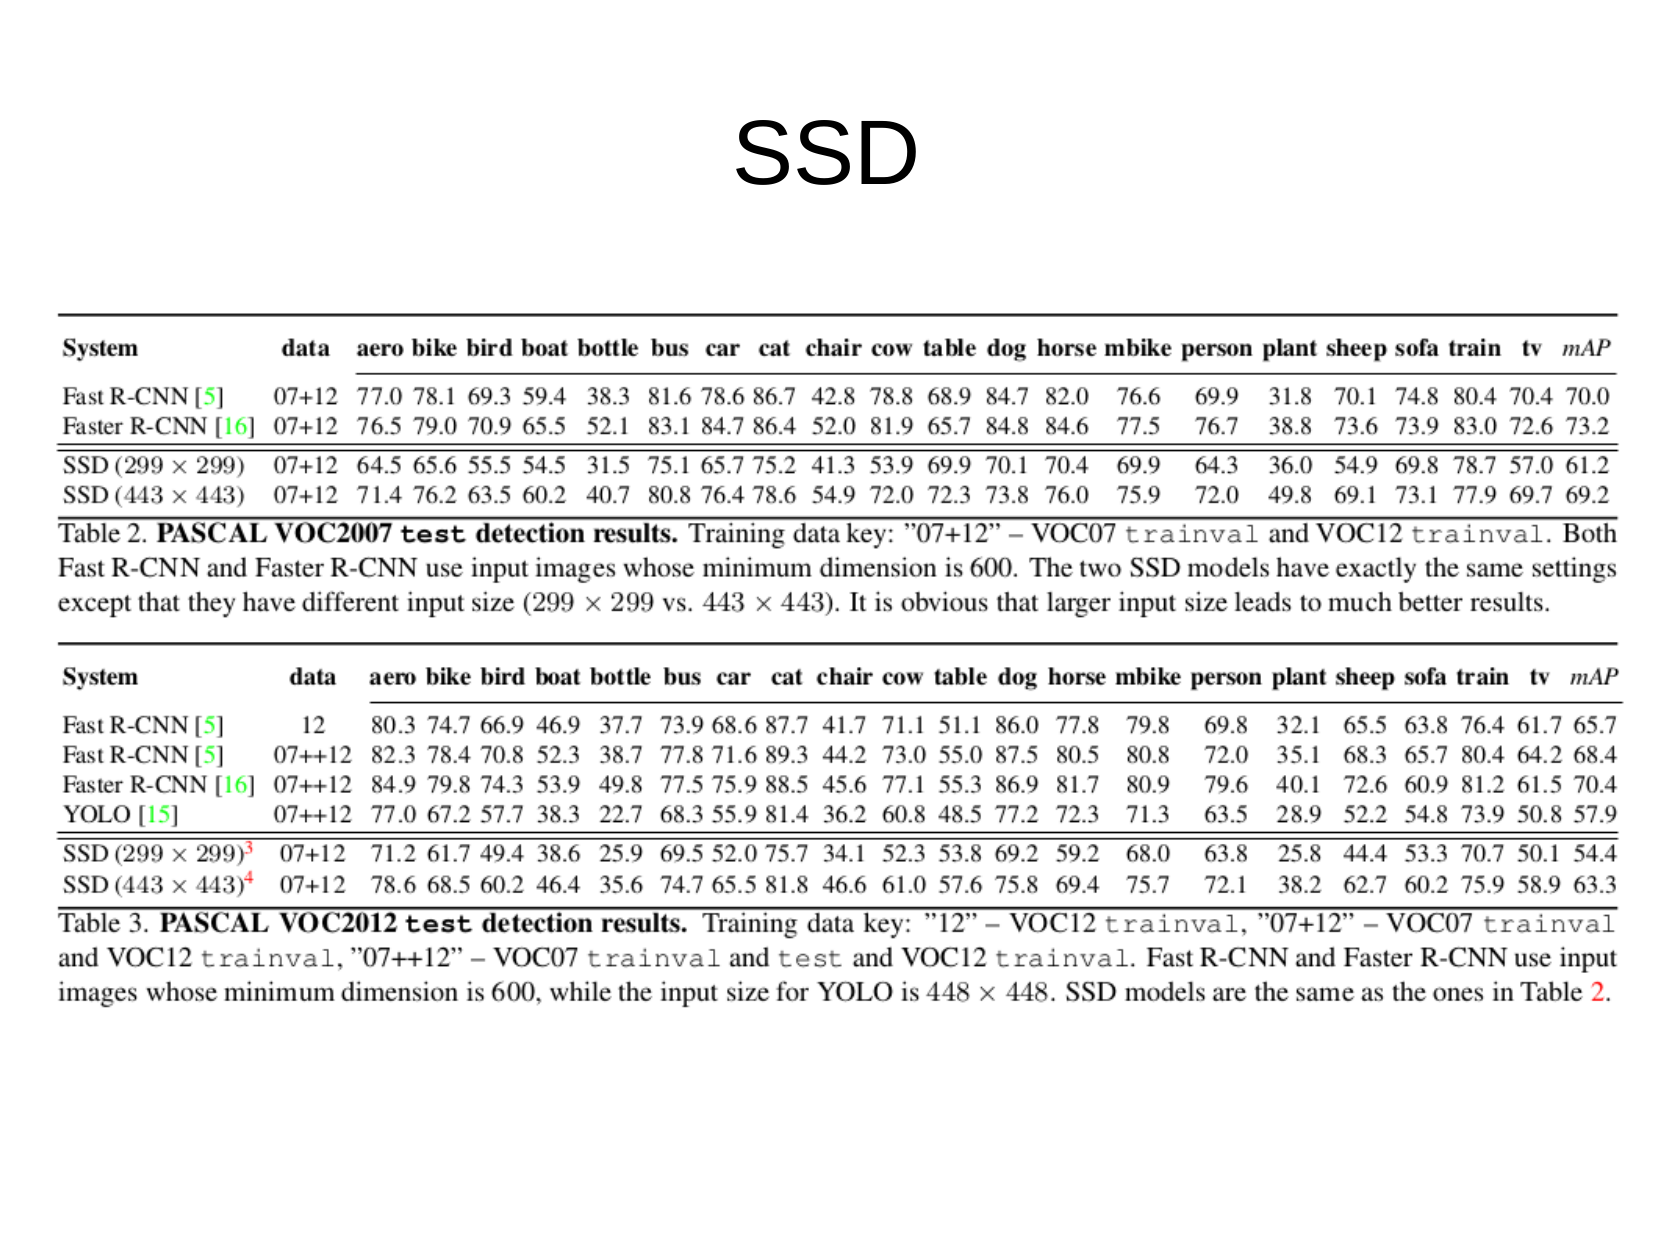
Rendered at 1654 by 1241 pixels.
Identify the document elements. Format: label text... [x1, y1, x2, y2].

picture [38, 306, 1641, 1023]
title SSD [82, 49, 1571, 257]
